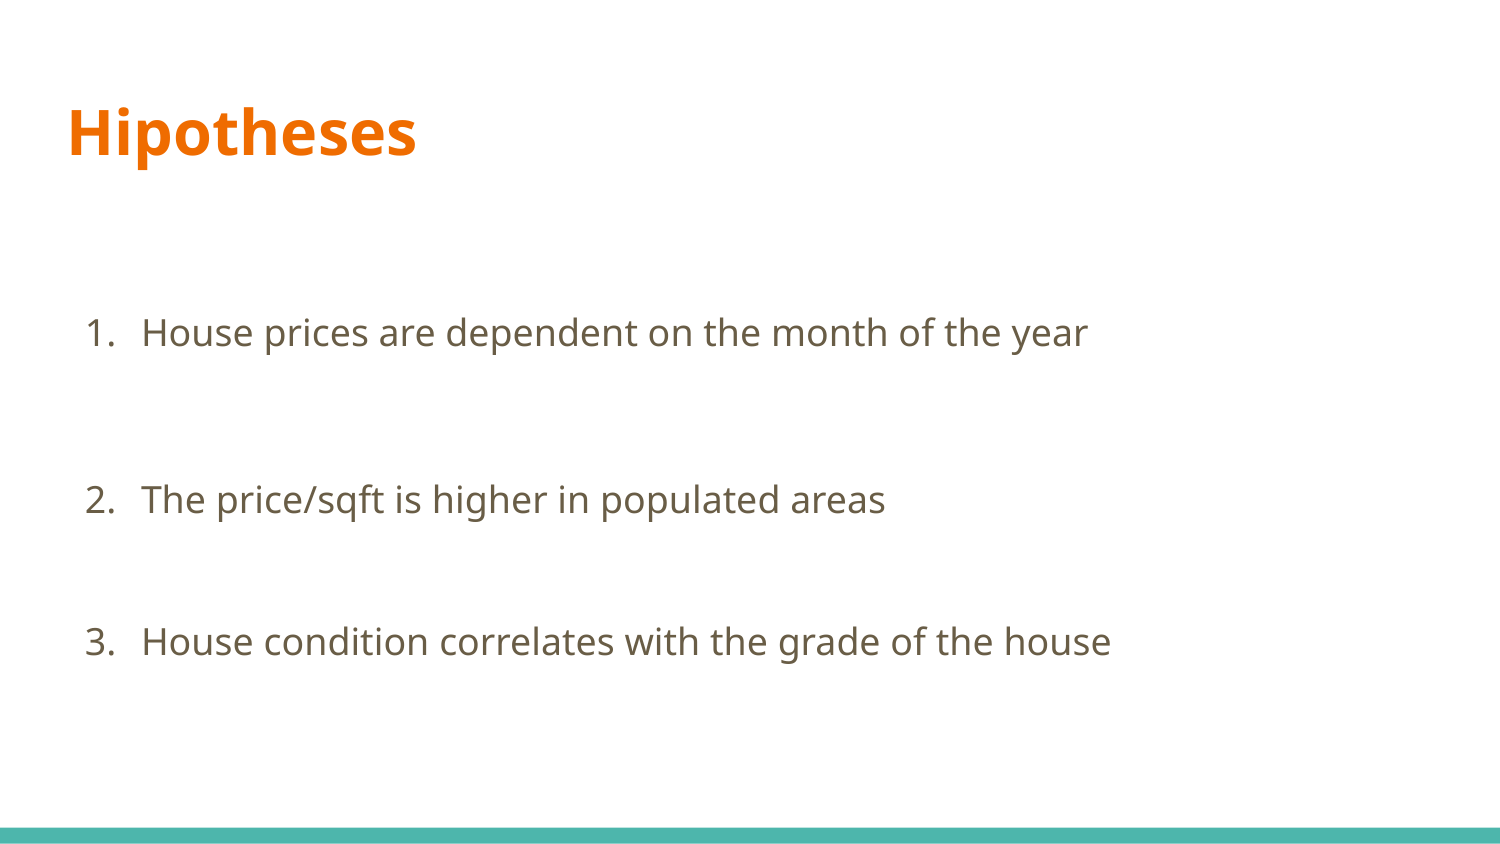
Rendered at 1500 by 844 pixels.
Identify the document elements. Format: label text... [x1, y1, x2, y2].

title Hipotheses [51, 72, 1449, 189]
list House prices are dependent on the month of the year The price/sqft is higher in populated areas House condition correlates with the grade of the house [51, 207, 1449, 750]
